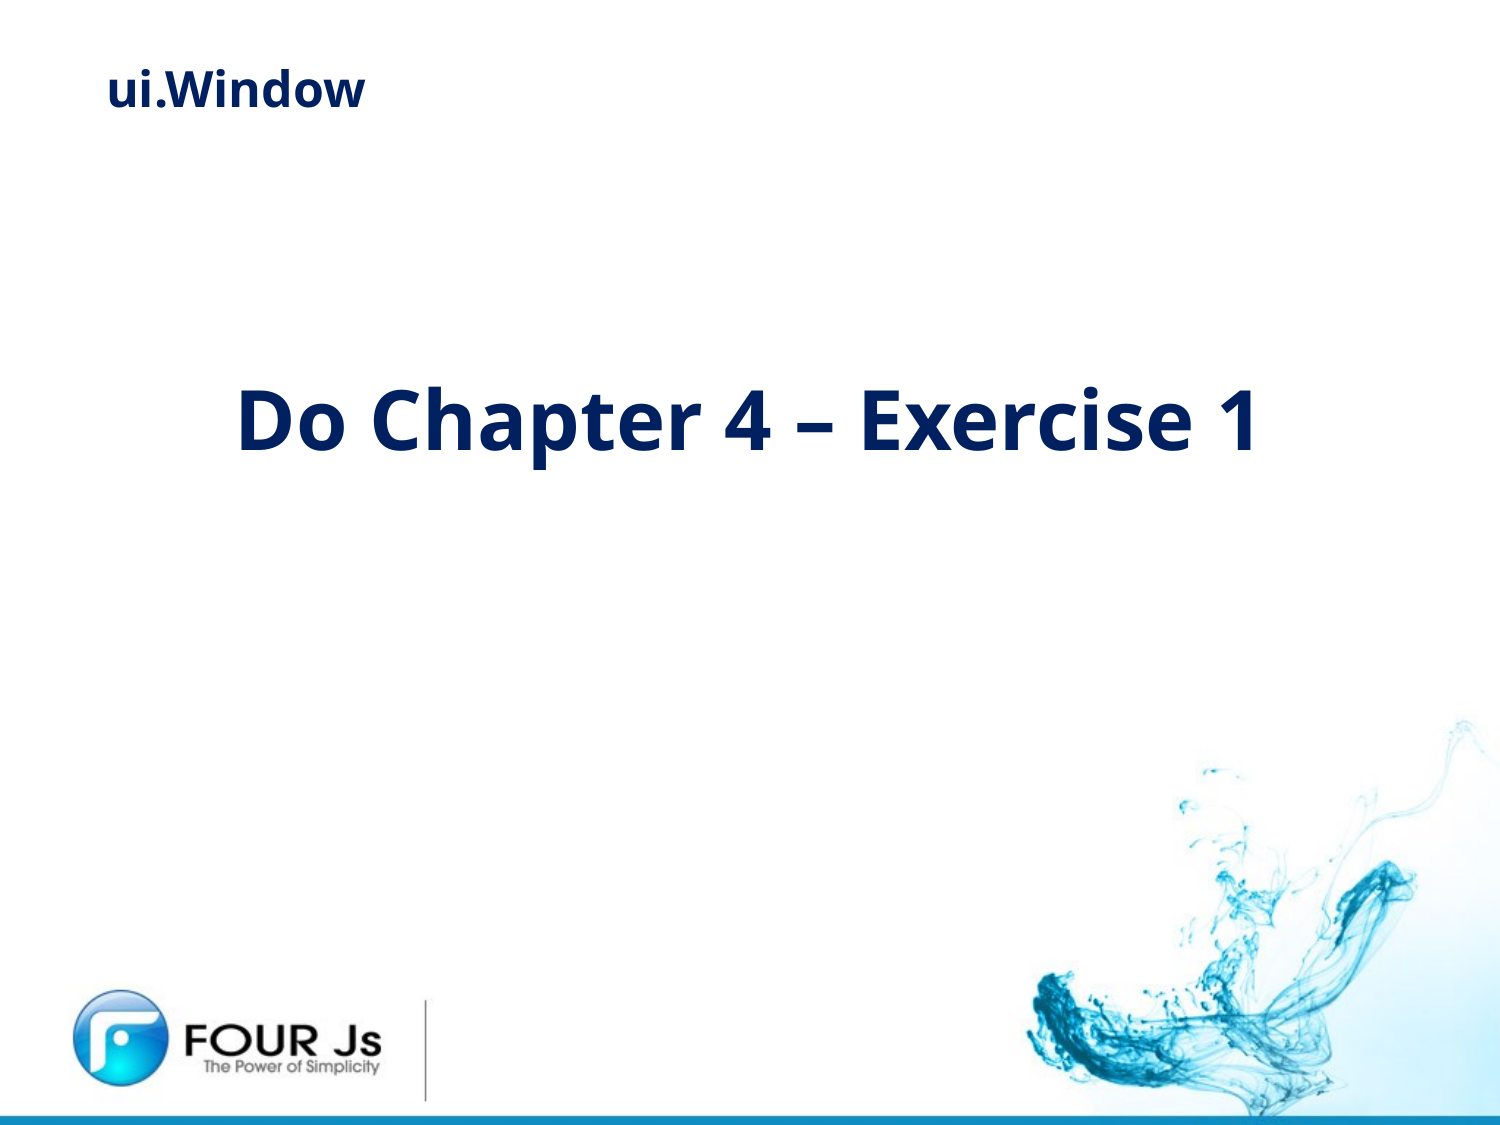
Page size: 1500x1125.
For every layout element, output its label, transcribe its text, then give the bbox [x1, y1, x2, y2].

text_box Do Chapter 4 – Exercise 1 [35, 354, 1465, 594]
title ui.Window [106, 35, 1388, 142]
picture [0, 0, 1500, 1122]
